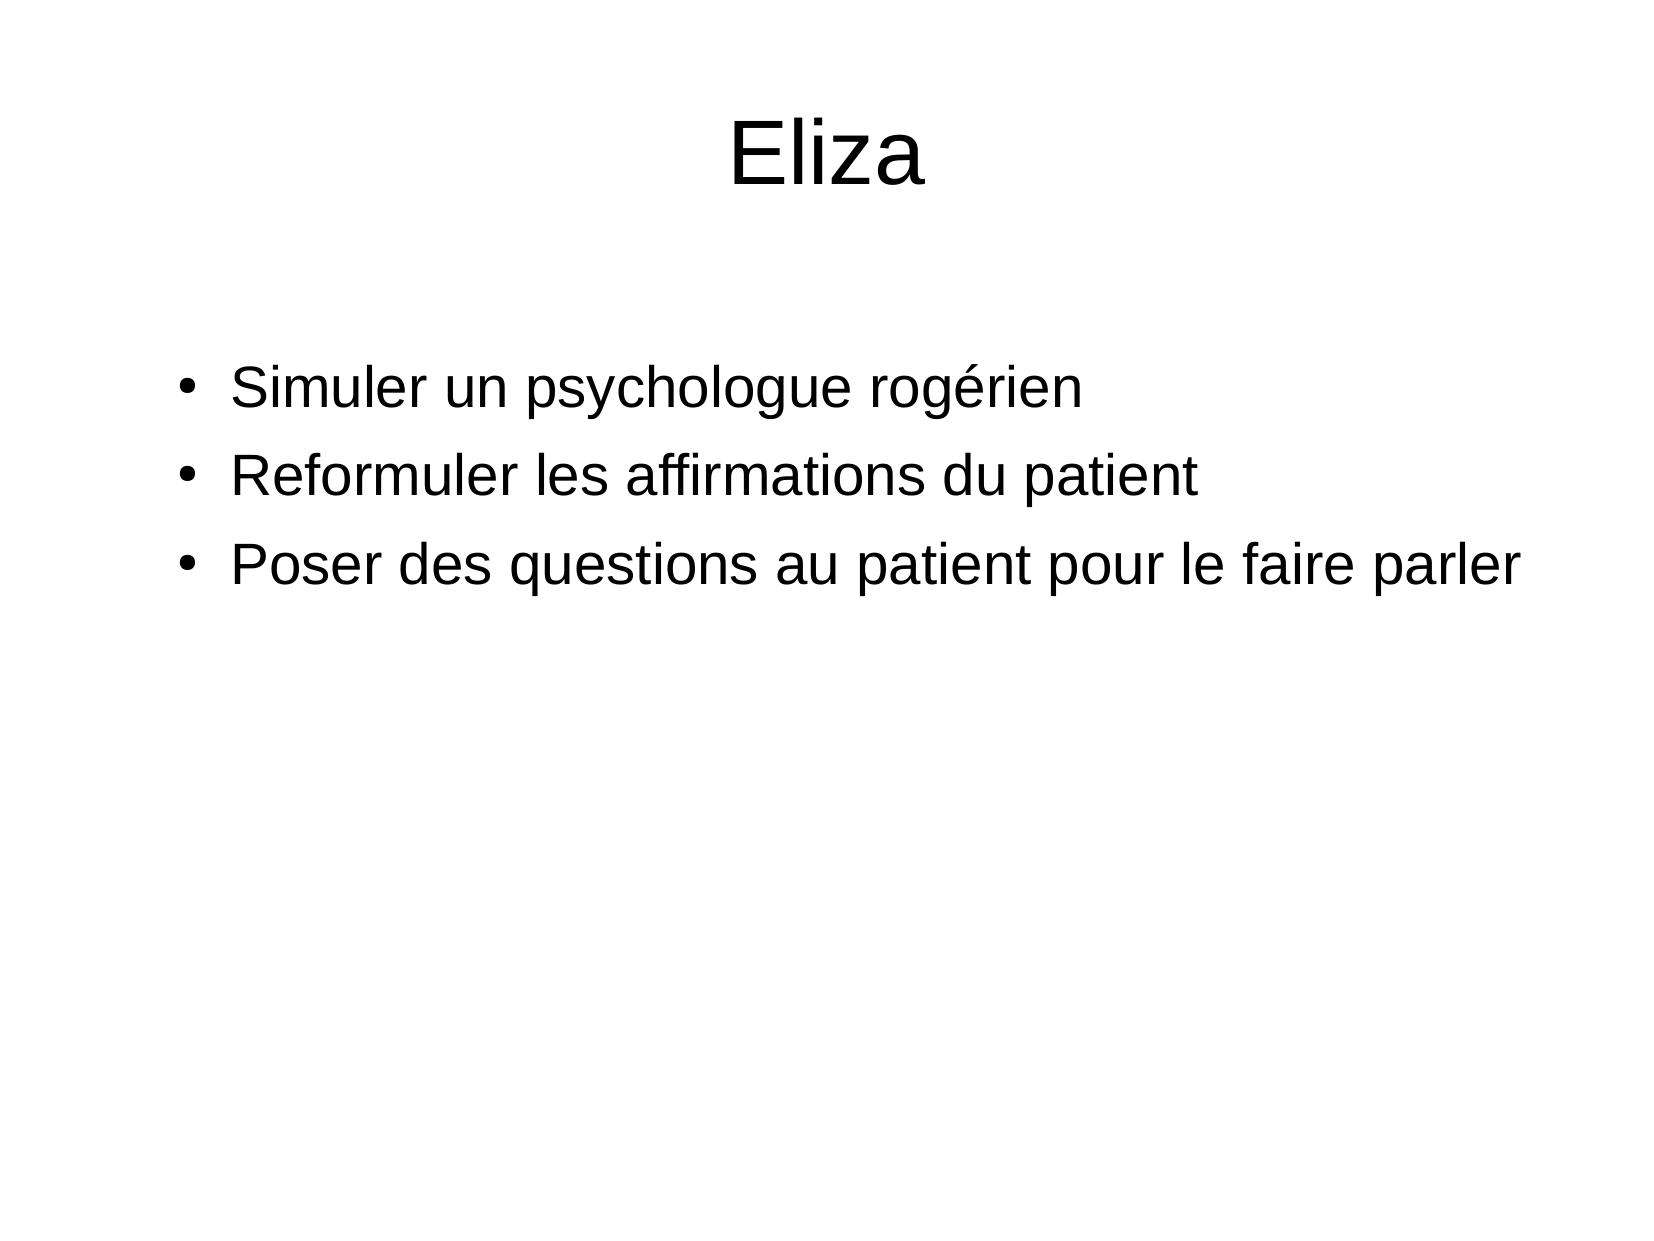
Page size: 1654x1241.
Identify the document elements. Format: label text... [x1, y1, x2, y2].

title Eliza [82, 49, 1571, 257]
list Simuler un psychologue rogérien Reformuler les affirmations du patient Poser des questions au patient pour le faire parler [88, 354, 1577, 714]
